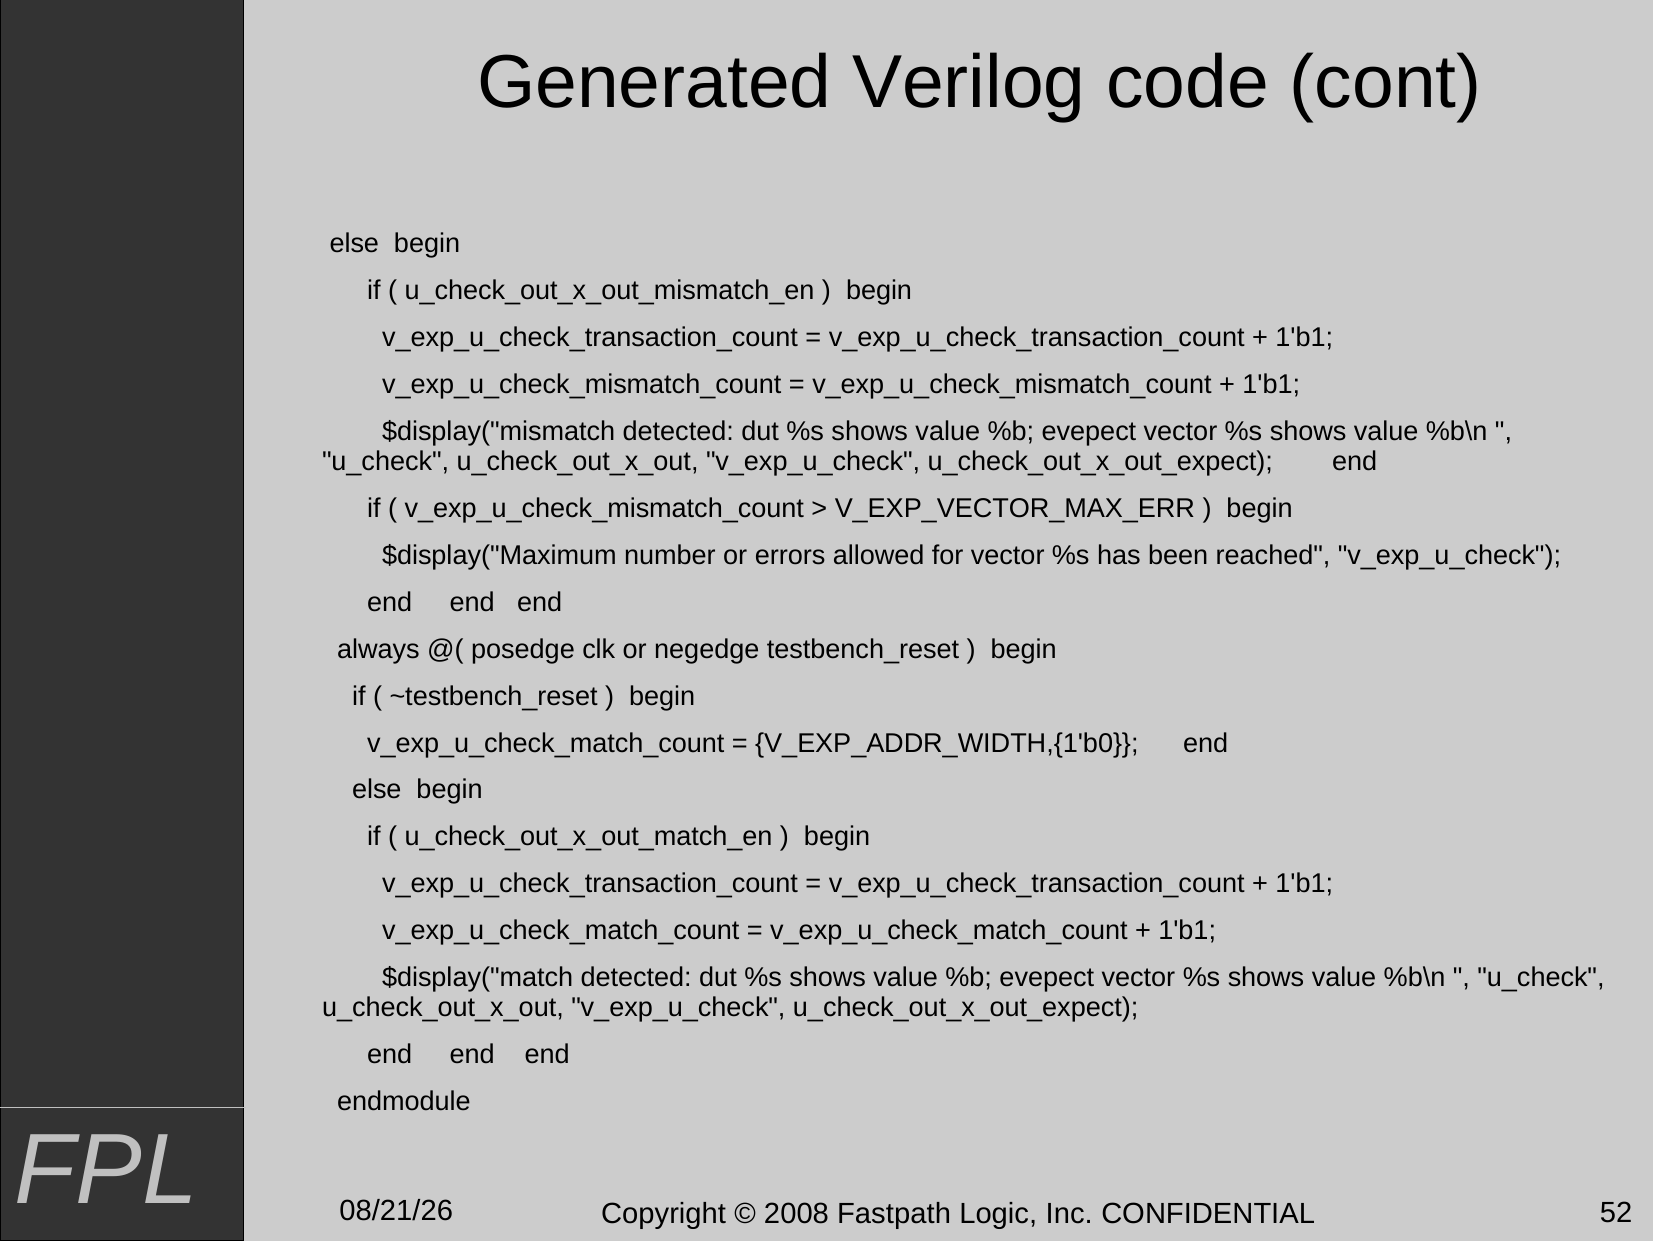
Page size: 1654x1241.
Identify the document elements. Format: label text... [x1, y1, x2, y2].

subtitle else begin if ( u_check_out_x_out_mismatch_en ) begin v_exp_u_check_transaction_count = v_exp_u_check_transaction_count + 1'b1; v_exp_u_check_mismatch_count = v_exp_u_check_mismatch_count + 1'b1; $display("mismatch detected: dut %s shows value %b; evepect vector %s shows value %b\n ", "u_check", u_check_out_x_out, "v_exp_u_check", u_check_out_x_out_expect); end if ( v_exp_u_check_mismatch_count > V_EXP_VECTOR_MAX_ERR ) begin $display("Maximum number or errors allowed for vector %s has been reached", "v_exp_u_check"); end end end always @( posedge clk or negedge testbench_reset ) begin if ( ~testbench_reset ) begin v_exp_u_check_match_count = {V_EXP_ADDR_WIDTH,{1'b0}}; end else begin if ( u_check_out_x_out_match_en ) begin v_exp_u_check_transaction_count = v_exp_u_check_transaction_count + 1'b1; v_exp_u_check_match_count = v_exp_u_check_match_count + 1'b1; $display("match detected: dut %s shows value %b; evepect vector %s shows value %b\n ", "u_check", u_check_out_x_out, "v_exp_u_check", u_check_out_x_out_expect); end end end endmodule [322, 113, 1634, 1231]
title Generated Verilog code (cont) [428, 0, 1531, 182]
